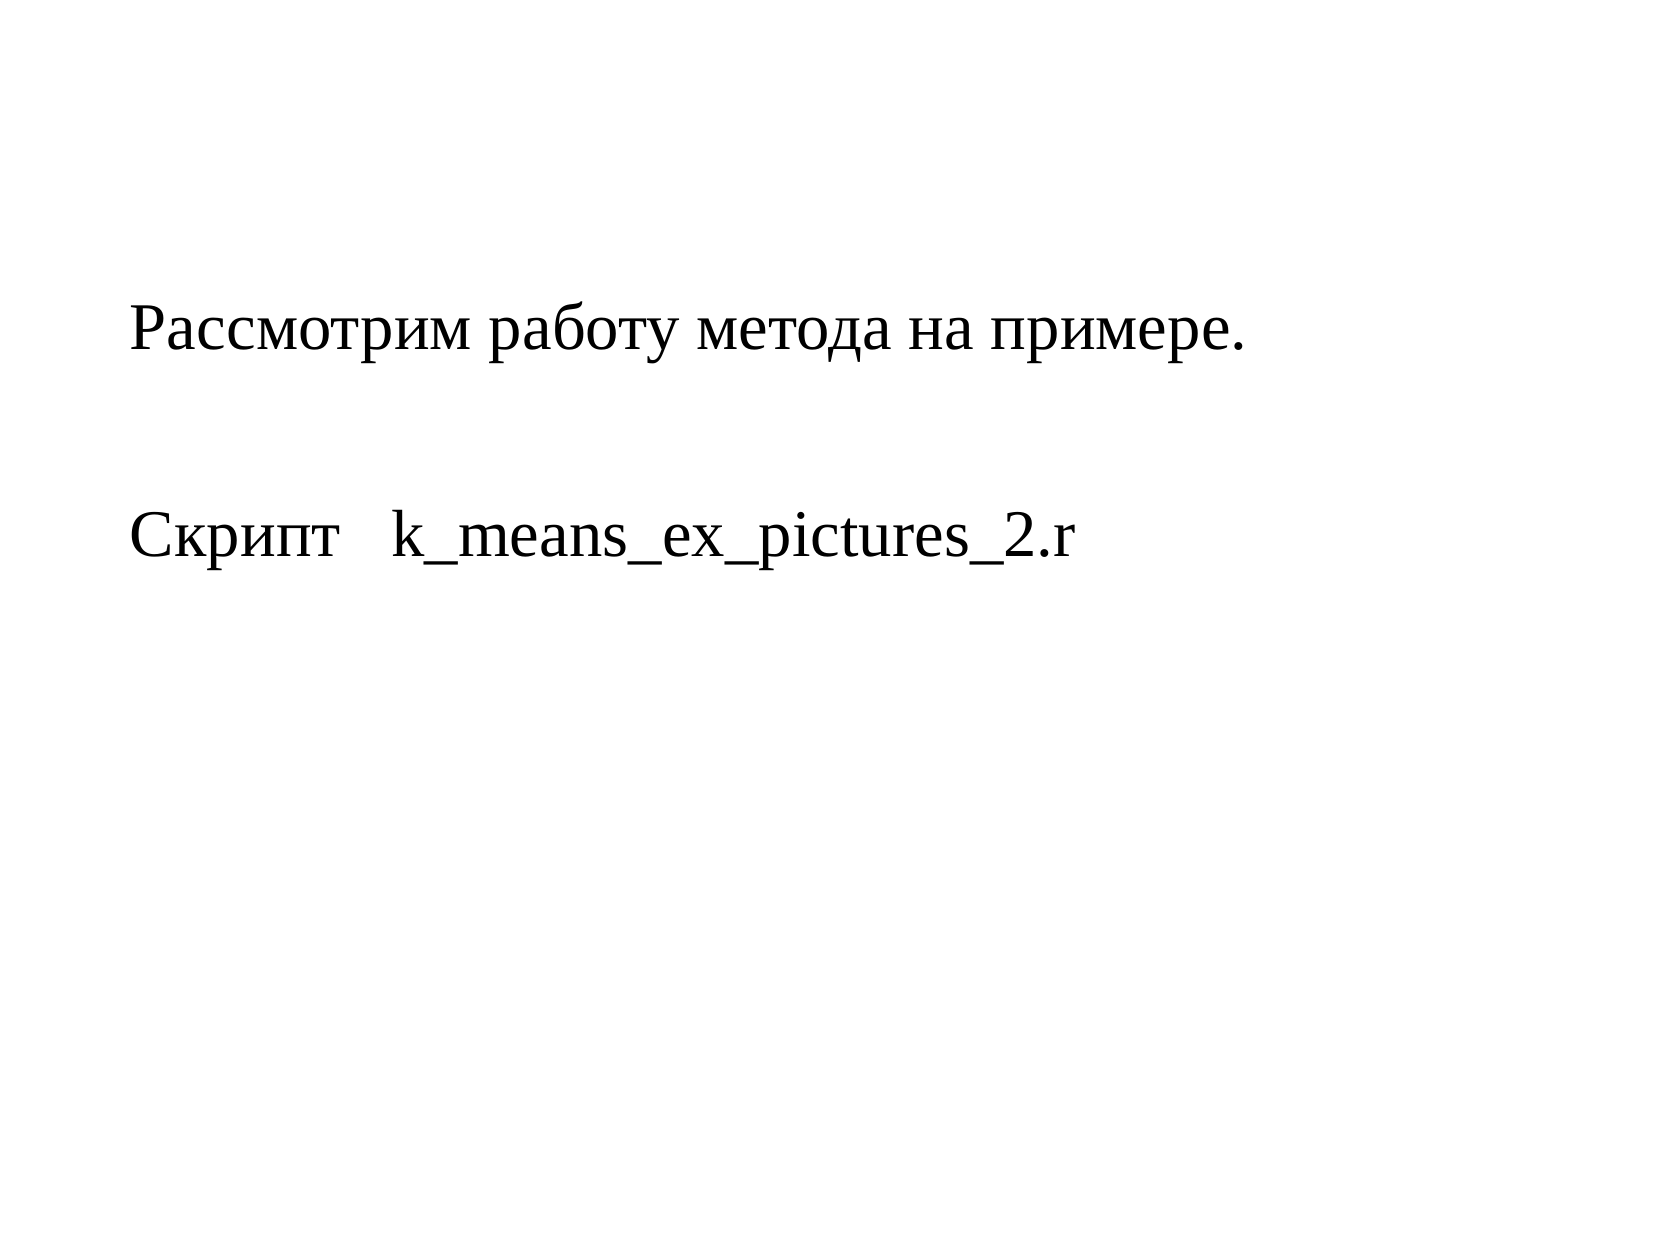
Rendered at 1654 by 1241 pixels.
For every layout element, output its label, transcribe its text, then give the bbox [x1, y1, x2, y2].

list Рассмотрим работу метода на примере. Скрипт k_means_ex_pictures_2.r [82, 290, 1571, 1010]
